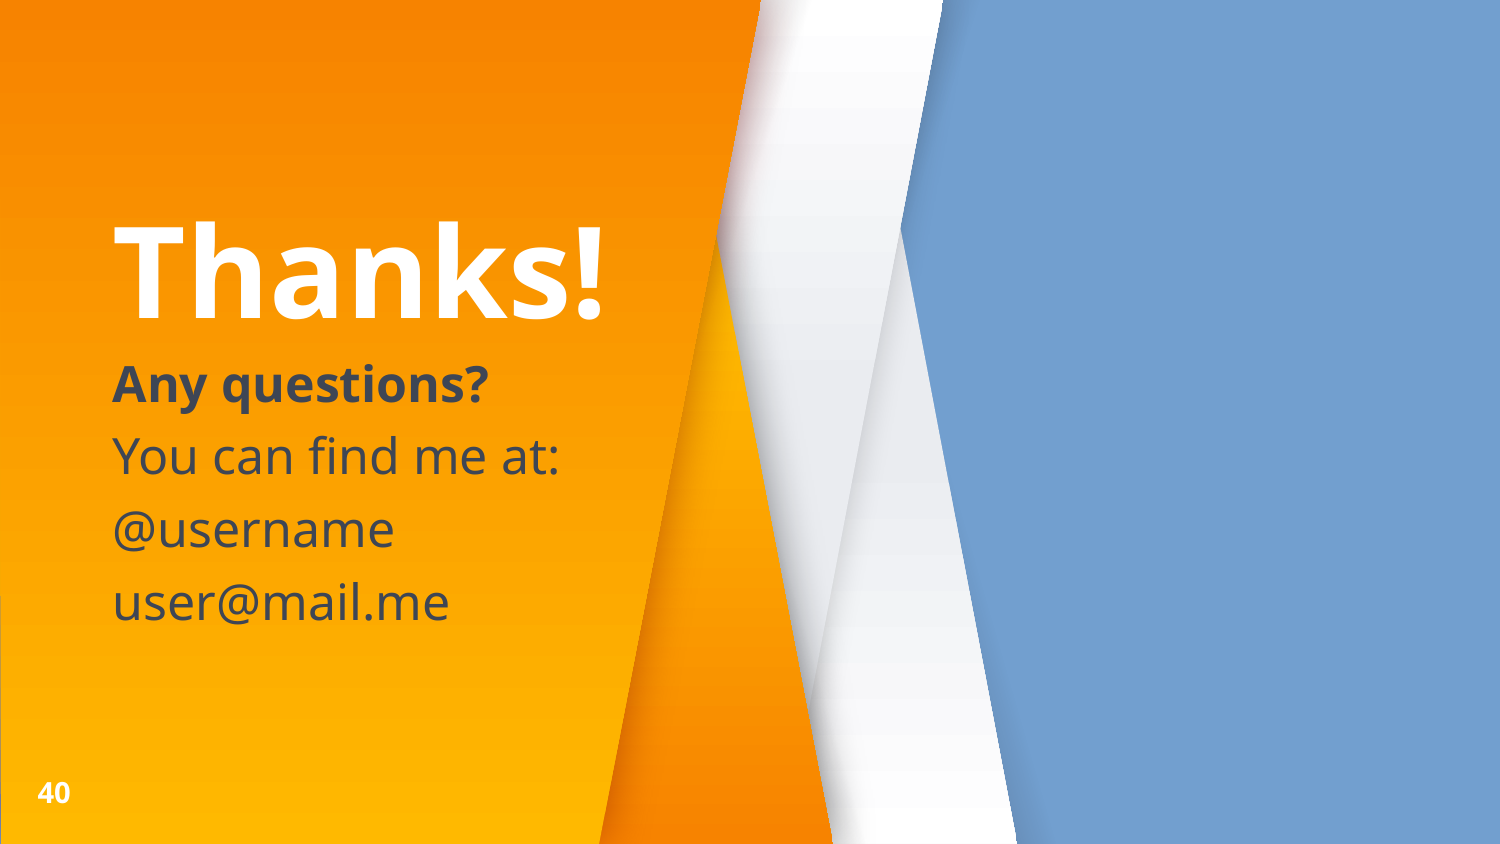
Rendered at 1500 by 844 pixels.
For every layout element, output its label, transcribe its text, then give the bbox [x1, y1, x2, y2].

text_box <número> [37, 773, 98, 816]
text_box Any questions? You can find me at: @username user@mail.me [112, 352, 638, 634]
text_box Thanks! [112, 210, 638, 346]
